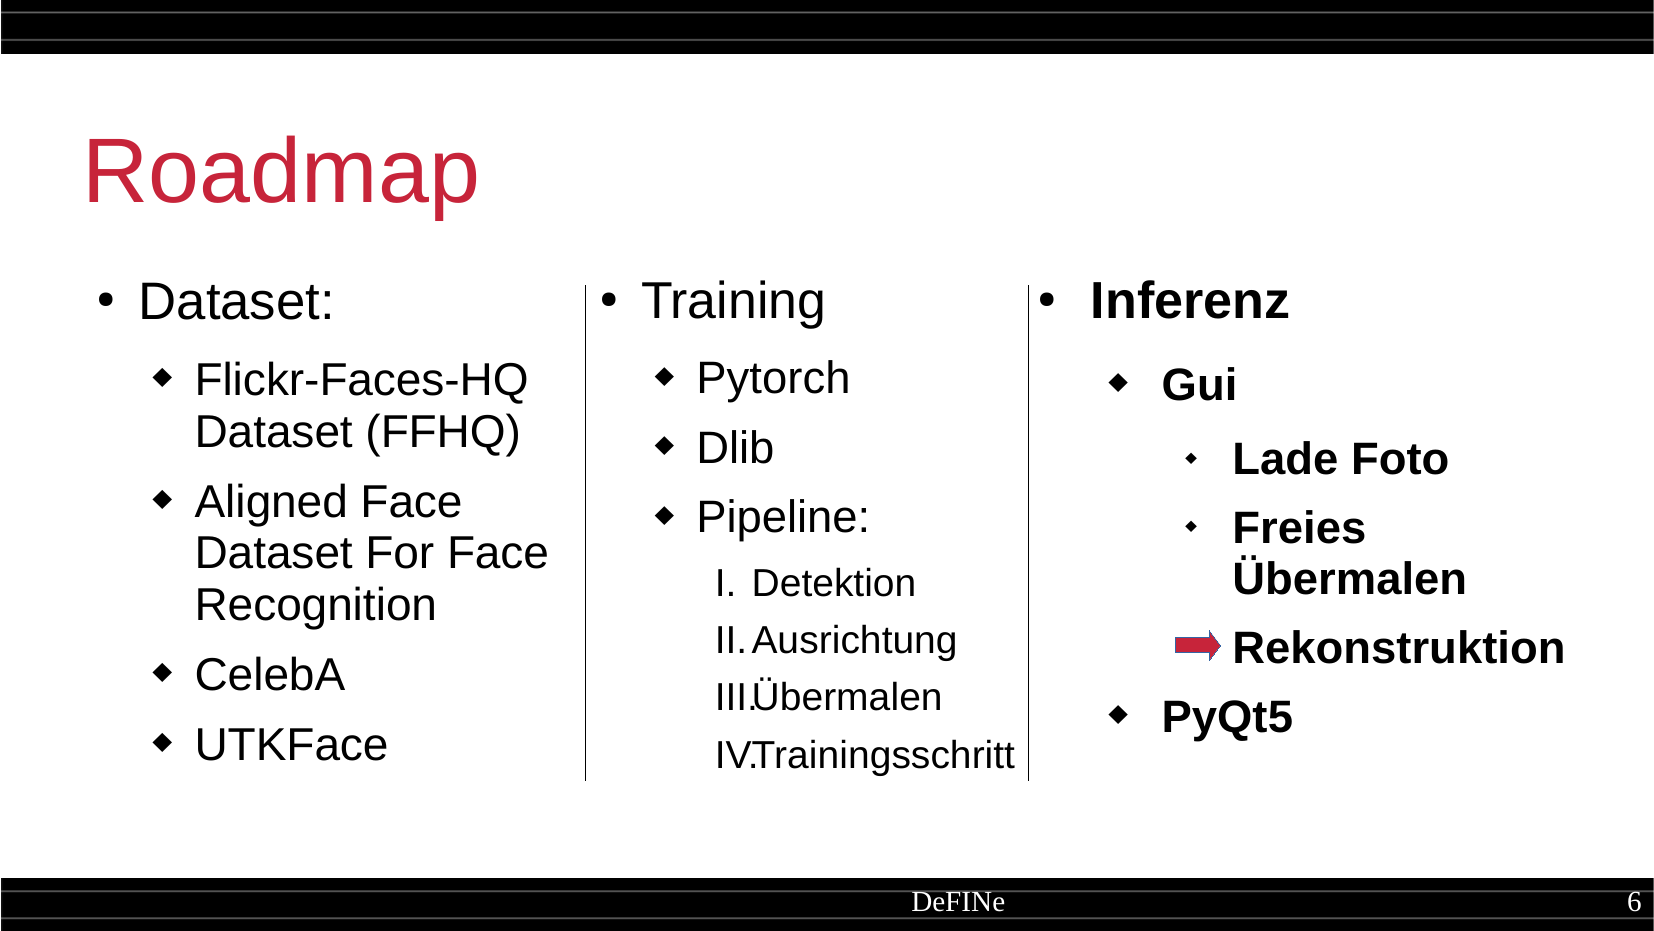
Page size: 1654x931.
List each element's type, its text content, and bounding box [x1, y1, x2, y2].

text_box [1175, 630, 1221, 661]
title Roadmap [82, 92, 1571, 249]
list Dataset: Flickr-Faces-HQ Dataset (FFHQ) Aligned Face Dataset For Face Recognition CelebA UTKFace [82, 271, 562, 811]
list Inferenz Gui Lade Foto Freies Übermalen Rekonstruktion PyQt5 [1020, 271, 1584, 781]
list Training Pytorch Dlib Pipeline: Detektion Ausrichtung Übermalen Trainingsschritt [585, 271, 1020, 781]
picture [1, 0, 1654, 54]
picture [1, 878, 1654, 931]
